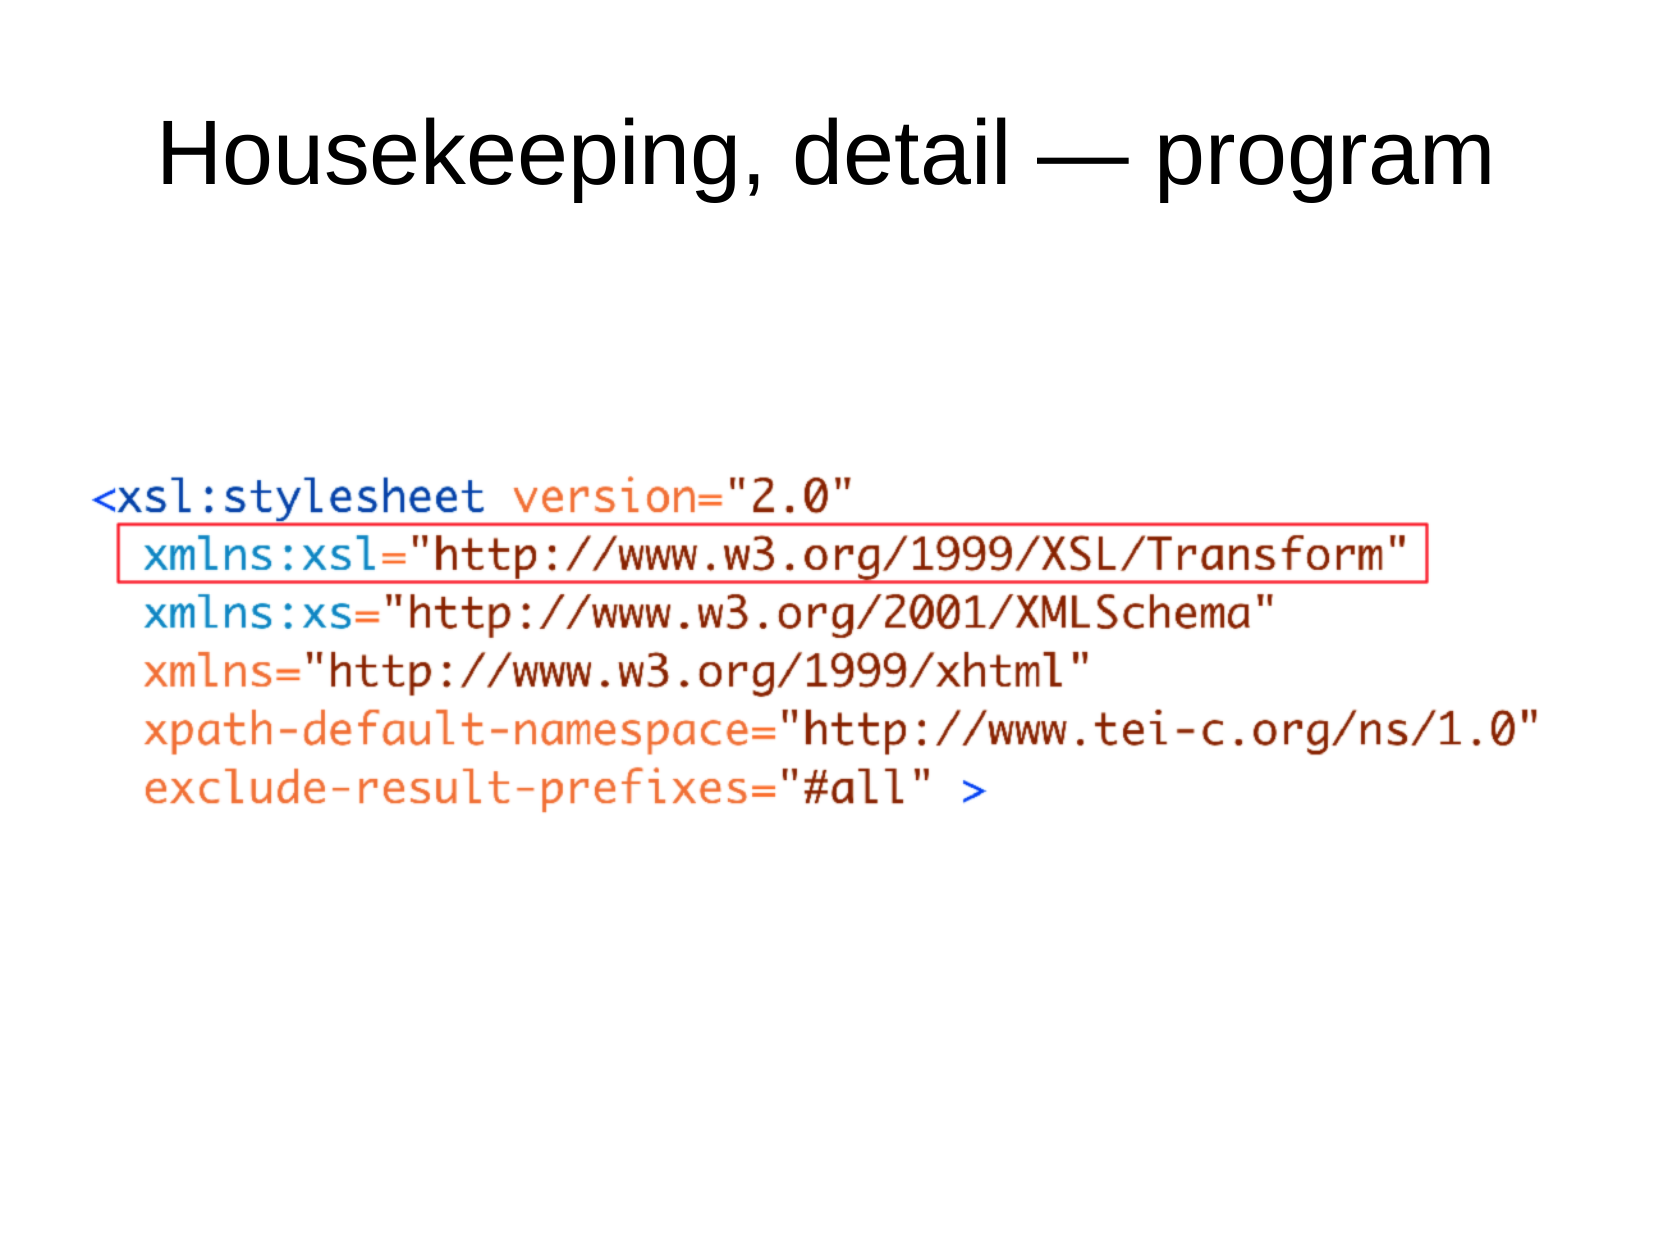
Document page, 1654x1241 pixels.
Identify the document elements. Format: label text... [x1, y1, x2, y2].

title Housekeeping, detail — program [82, 49, 1571, 257]
picture [82, 461, 1571, 838]
